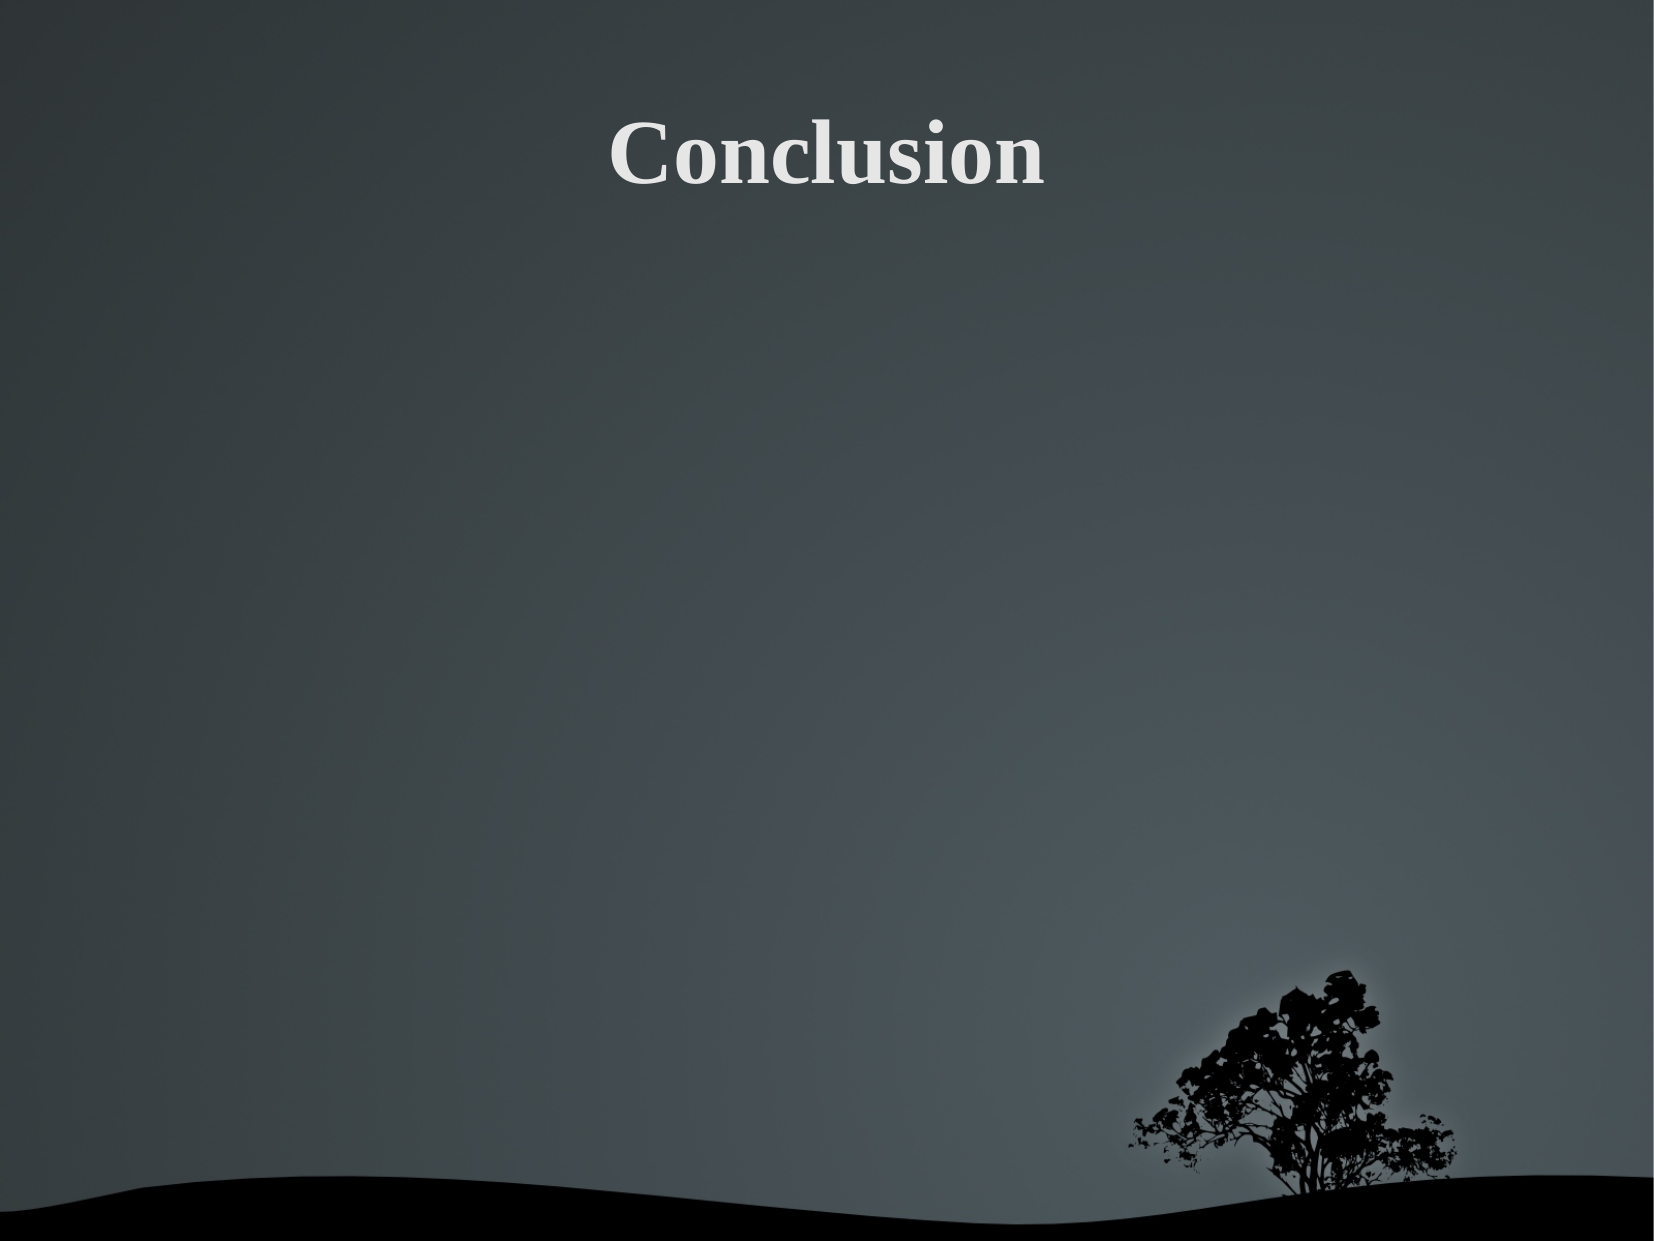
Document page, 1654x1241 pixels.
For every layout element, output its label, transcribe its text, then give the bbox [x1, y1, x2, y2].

picture [0, 0, 1654, 1241]
title Conclusion [82, 49, 1571, 257]
